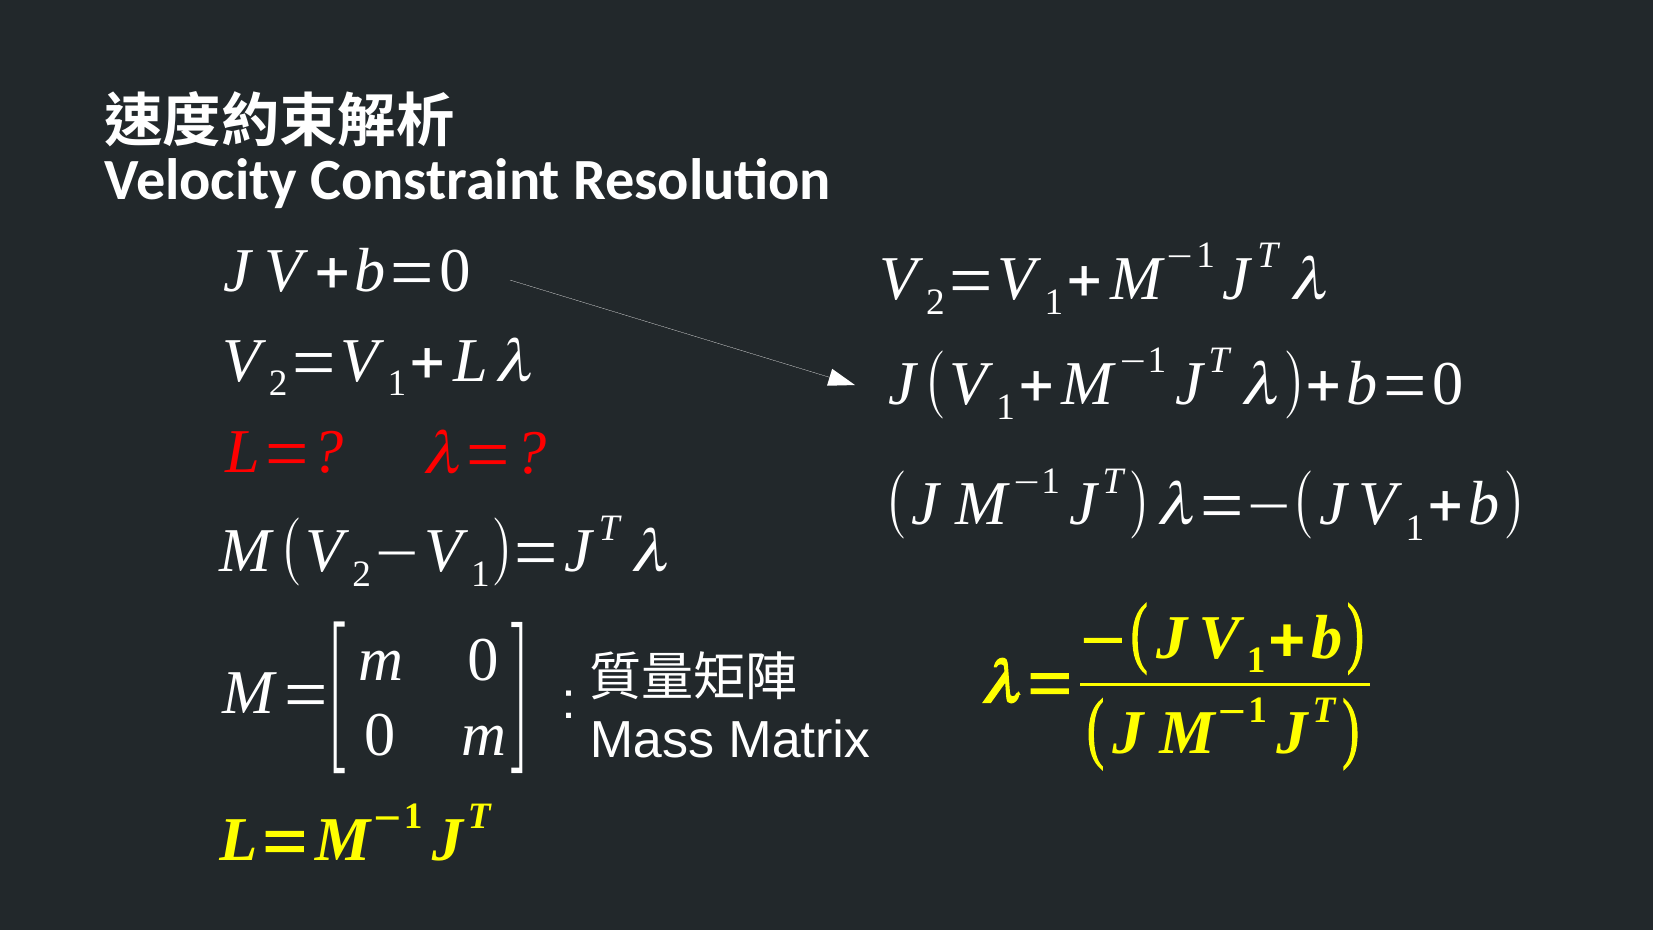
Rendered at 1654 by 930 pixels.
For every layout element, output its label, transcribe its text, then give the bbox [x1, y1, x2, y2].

chart [212, 618, 541, 777]
chart [215, 413, 353, 486]
chart [215, 325, 542, 404]
chart [880, 340, 1471, 427]
chart [210, 507, 678, 595]
text_box 質量矩陣 Mass Matrix [575, 627, 886, 771]
chart [215, 235, 479, 305]
chart [872, 235, 1336, 322]
chart [880, 442, 1531, 548]
text_box 速度約束解析 Velocity Constraint Resolution [90, 90, 1381, 239]
chart [210, 795, 500, 874]
chart [415, 416, 556, 486]
text_box : [546, 664, 591, 737]
chart [975, 600, 1379, 772]
